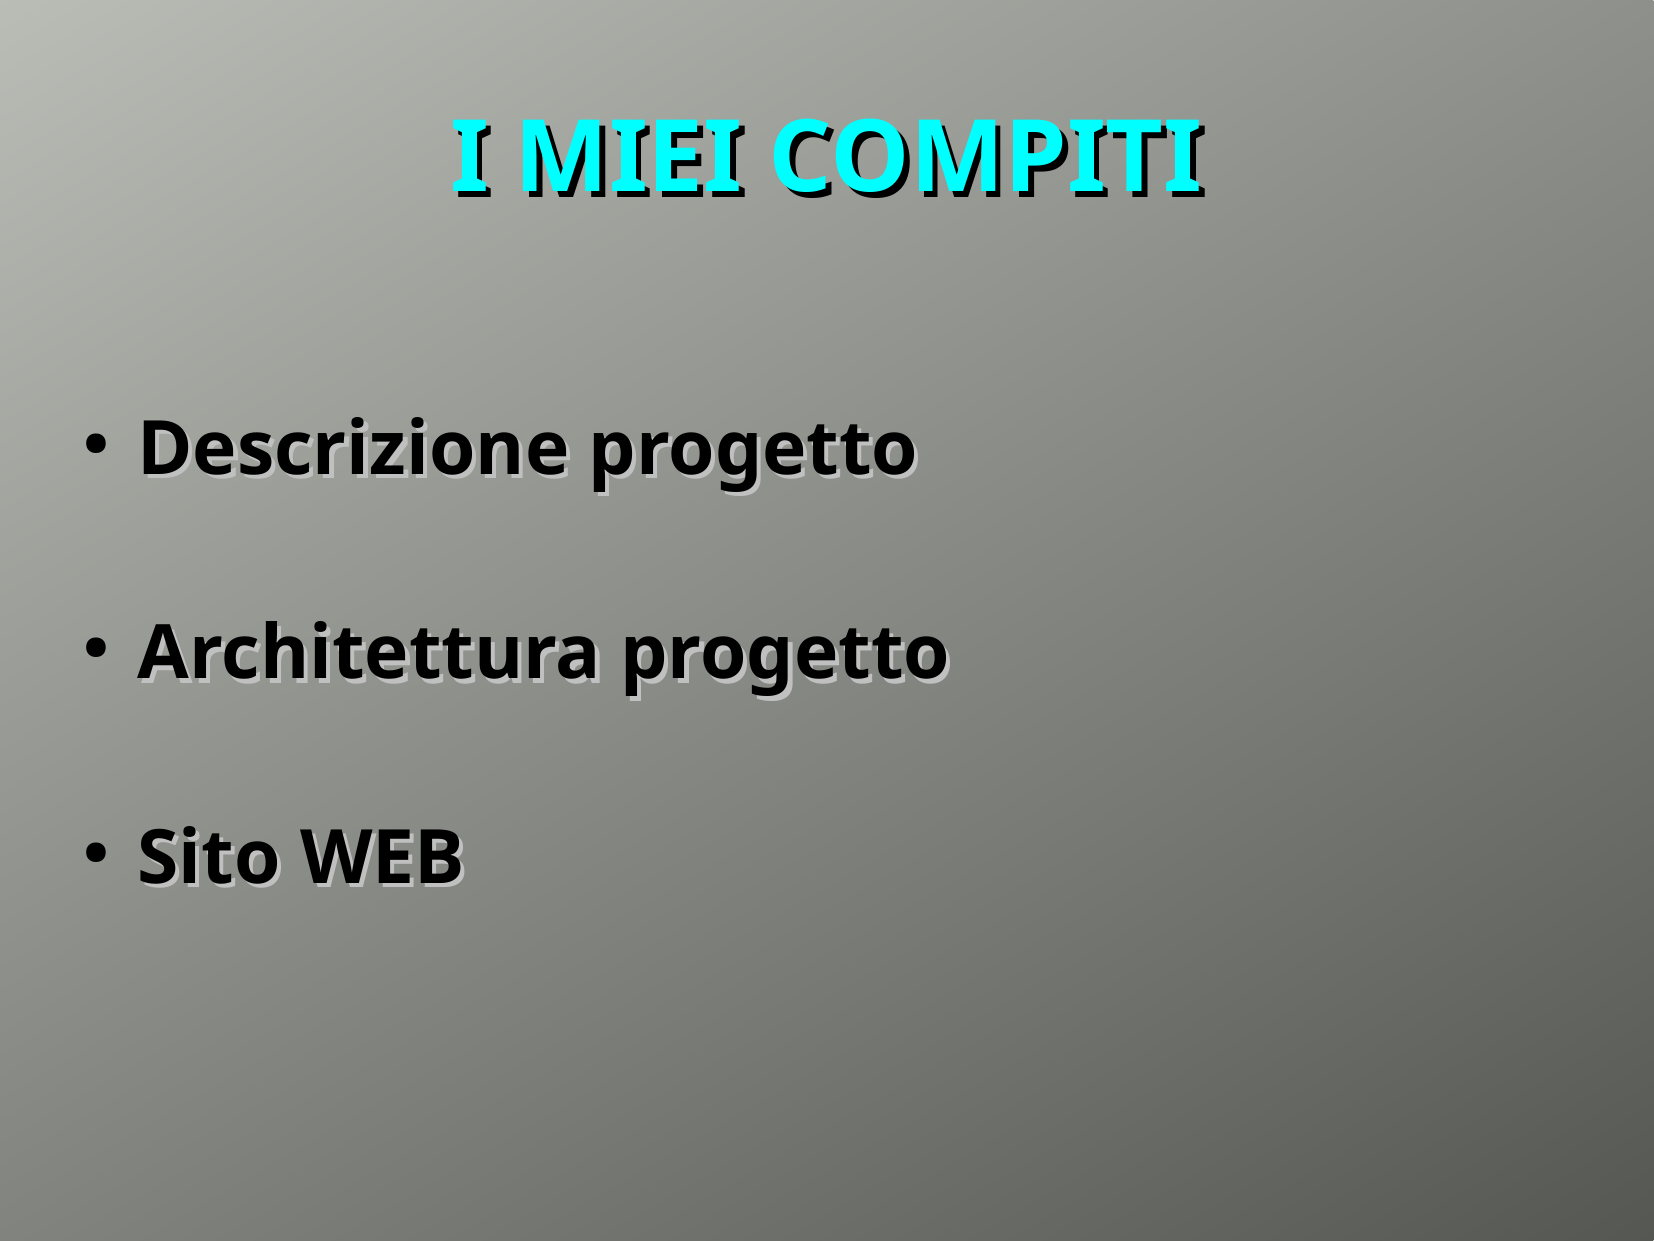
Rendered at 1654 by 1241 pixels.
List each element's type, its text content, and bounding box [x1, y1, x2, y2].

title I MIEI COMPITI [82, 49, 1571, 257]
subtitle Descrizione progetto Architettura progetto Sito WEB [82, 290, 1571, 1010]
